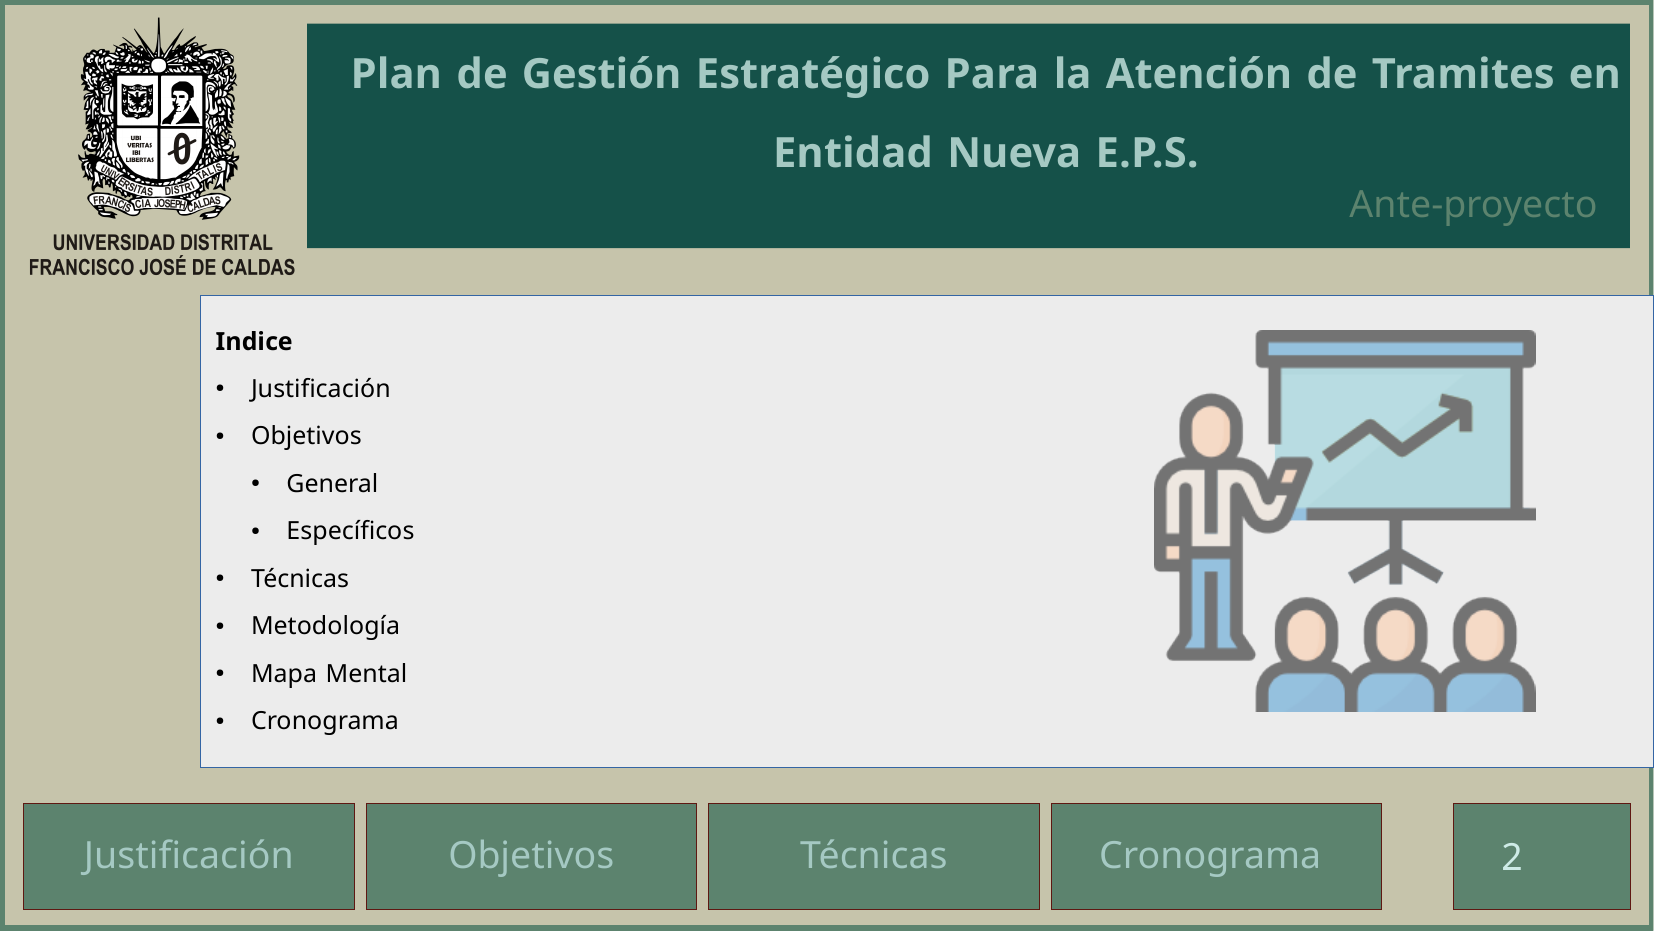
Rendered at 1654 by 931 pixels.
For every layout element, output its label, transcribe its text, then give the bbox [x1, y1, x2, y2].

text_box Ante-proyecto [1334, 162, 1642, 249]
text_box Objetivos [366, 803, 697, 910]
picture [12, 0, 308, 296]
text_box Justificación [23, 803, 355, 910]
text_box <número> [1393, 814, 1631, 901]
text_box [0, 0, 1654, 931]
text_box Técnicas [708, 803, 1040, 910]
text_box Indice Justificación Objetivos General Específicos Técnicas Metodología Mapa Mental Cronograma [200, 295, 1654, 768]
text_box Plan de Gestión Estratégico Para la Atención de Tramites en Entidad Nueva E.P.S. [318, 27, 1654, 201]
picture [1154, 330, 1536, 712]
text_box Cronograma [1051, 803, 1382, 910]
text_box [308, 0, 1654, 295]
